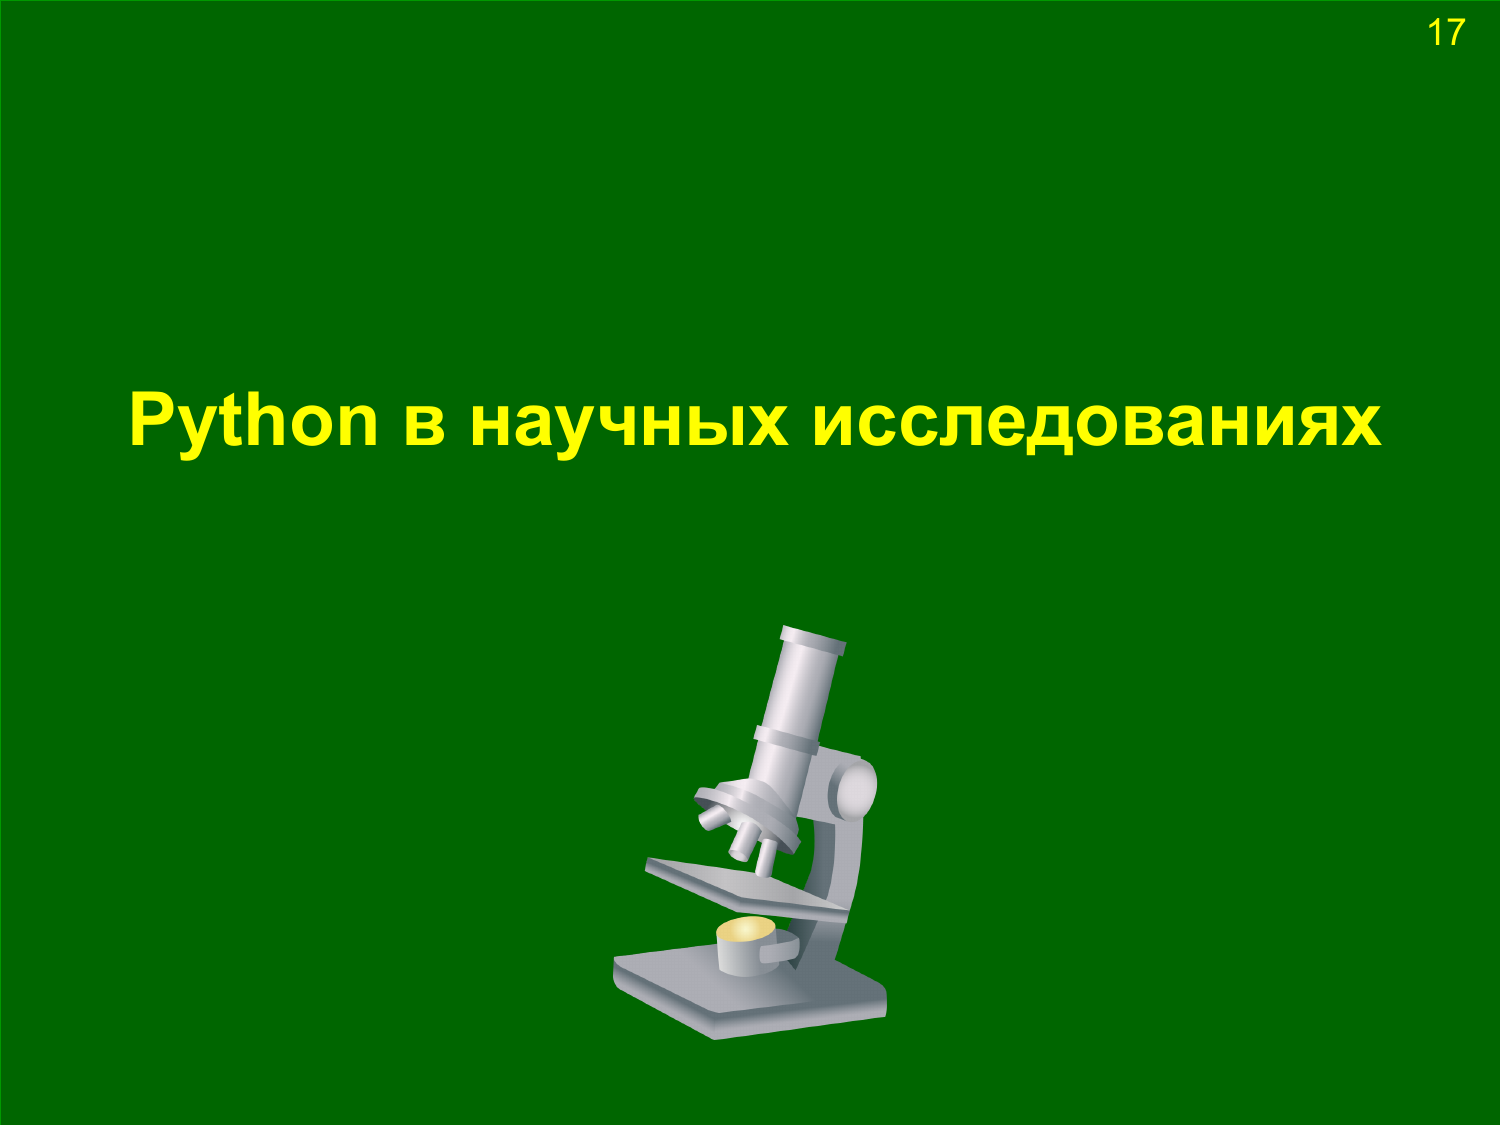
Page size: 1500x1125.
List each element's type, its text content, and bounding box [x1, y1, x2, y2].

picture [613, 625, 887, 1040]
title Python в научных исследованиях [118, 259, 1394, 580]
